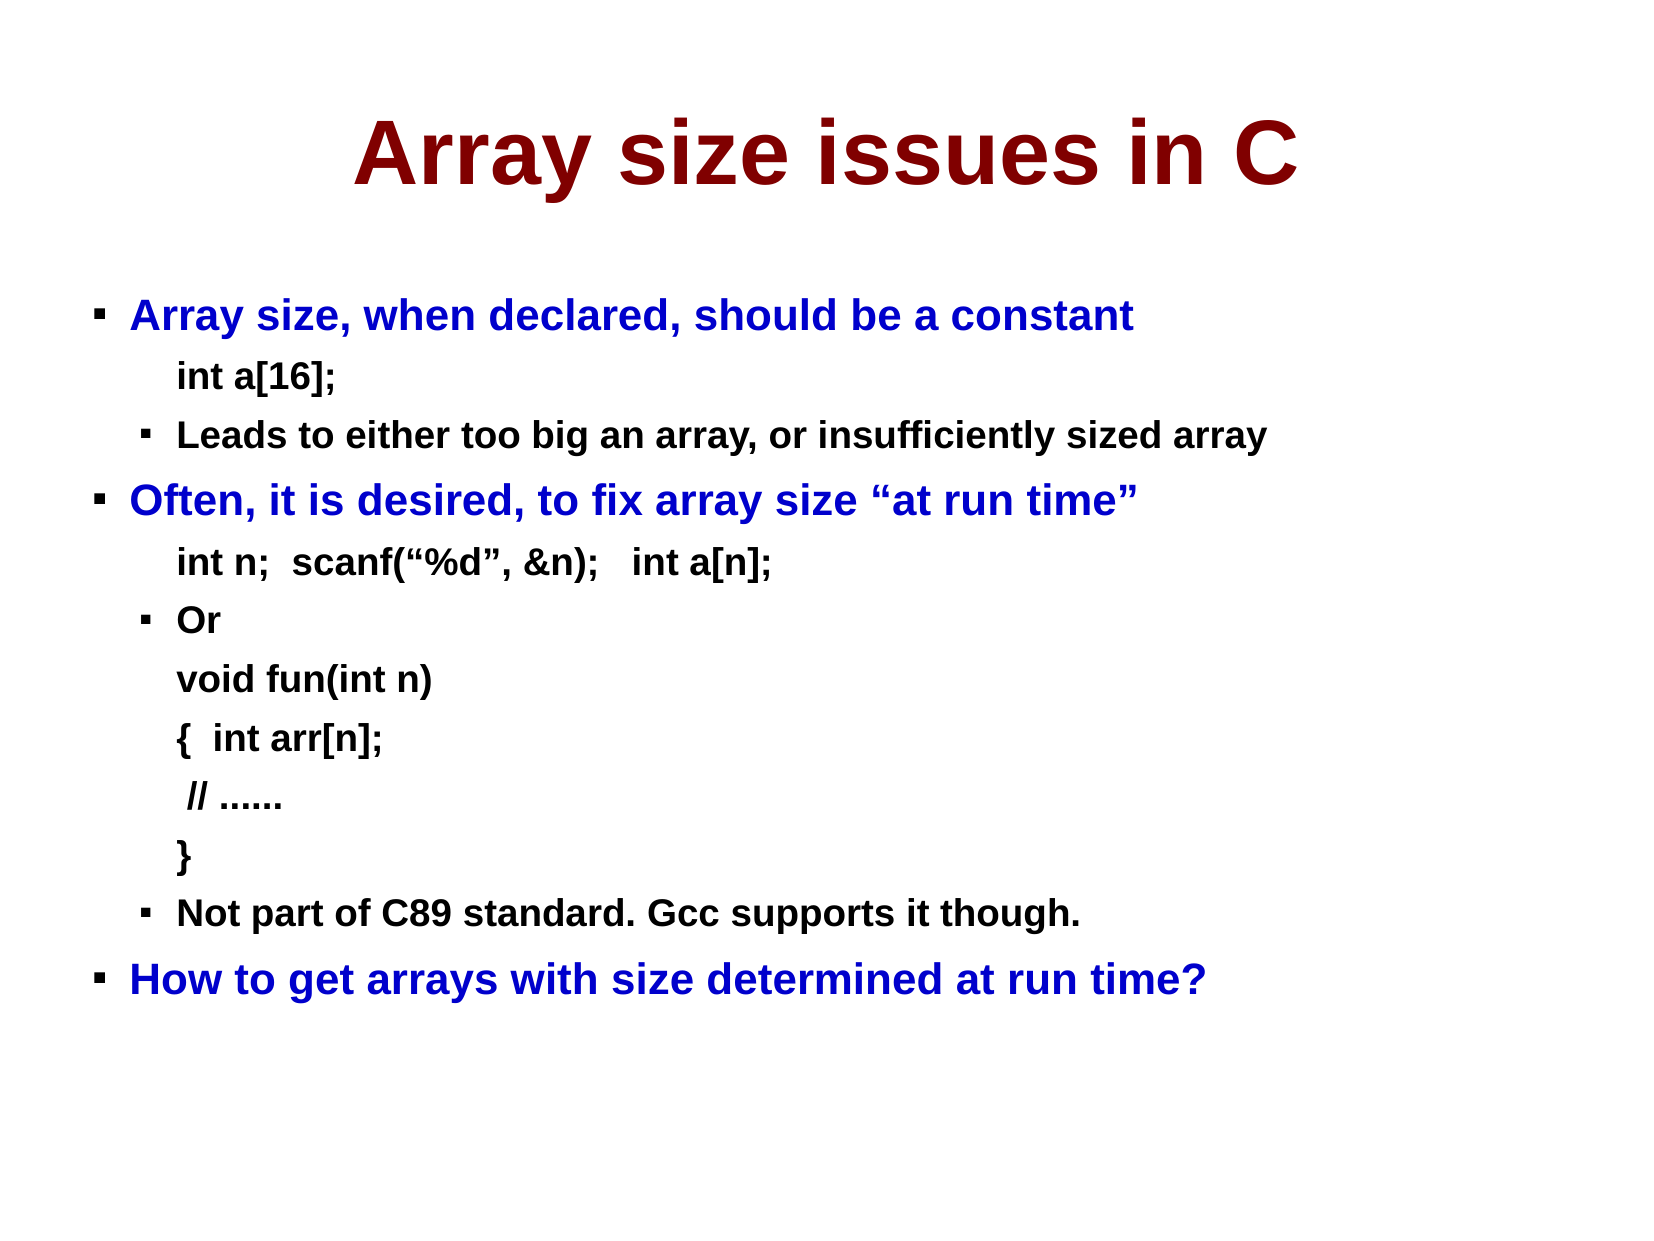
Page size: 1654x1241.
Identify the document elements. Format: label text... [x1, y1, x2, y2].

title Array size issues in C [82, 49, 1571, 257]
list Array size, when declared, should be a constant int a[16]; Leads to either too big an array, or insufficiently sized array Often, it is desired, to fix array size “at run time” int n; scanf(“%d”, &n); int a[n]; Or void fun(int n) { int arr[n]; // ...... } Not part of C89 standard. Gcc supports it though. How to get arrays with size determined at run time? [82, 290, 1571, 1010]
